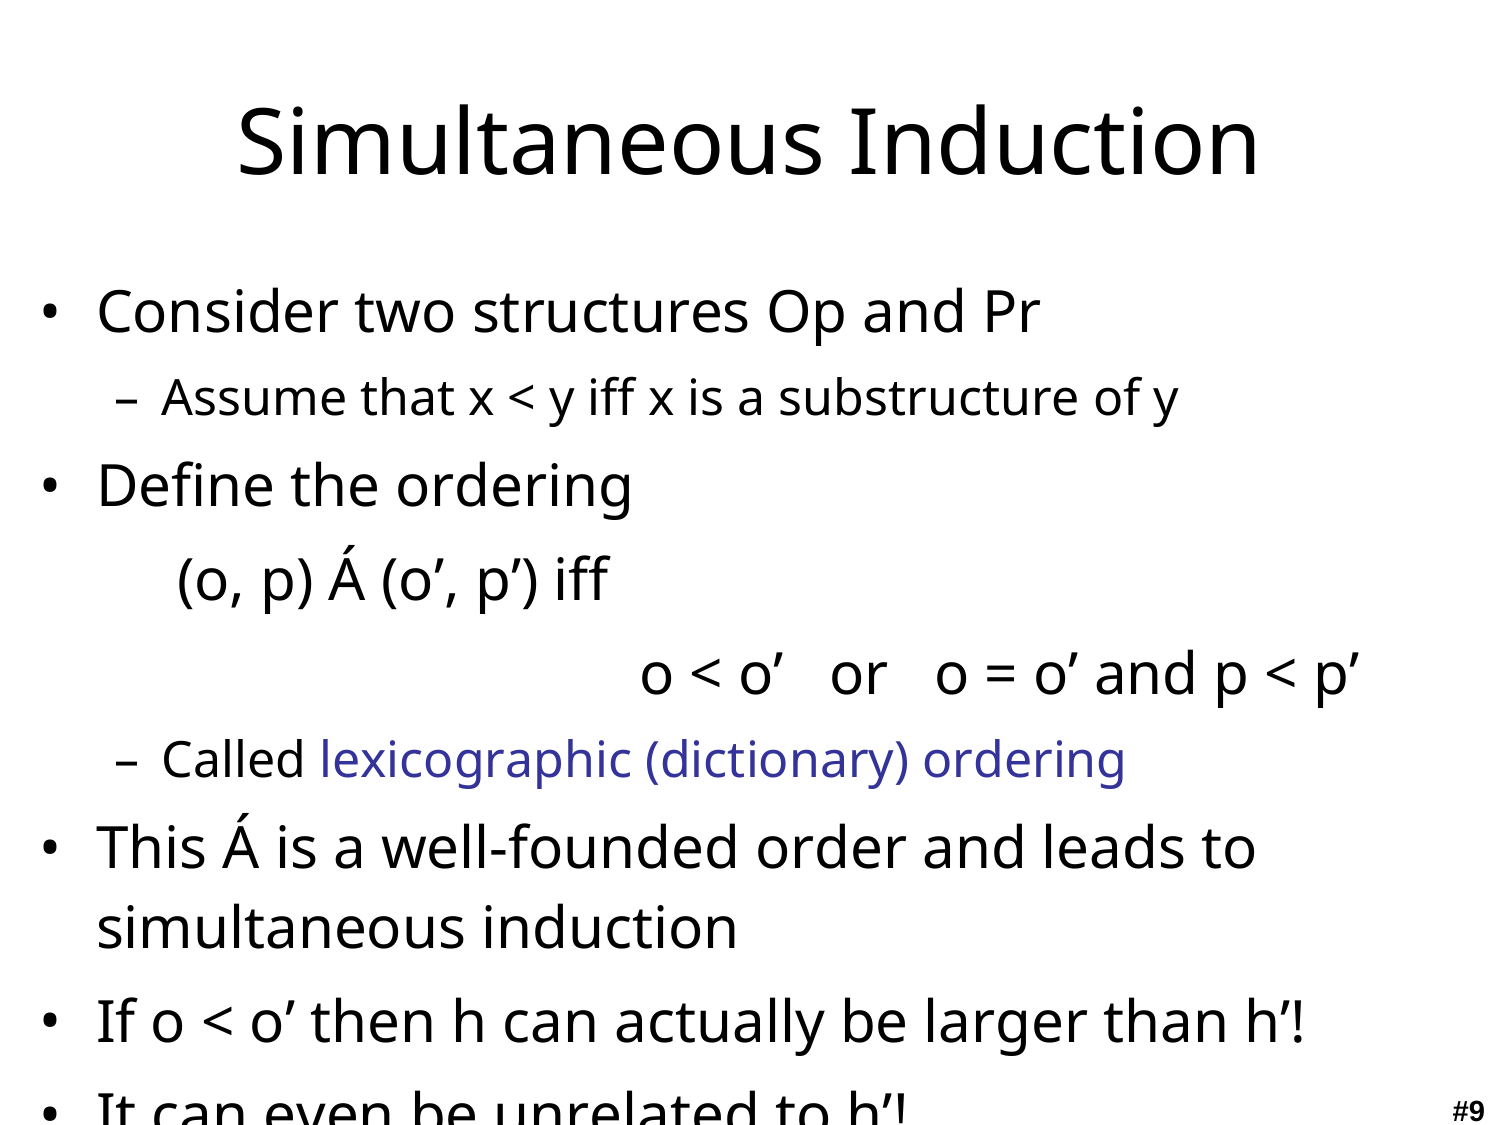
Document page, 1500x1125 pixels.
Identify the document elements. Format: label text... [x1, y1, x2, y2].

title Simultaneous Induction [24, 45, 1476, 233]
list Consider two structures Op and Pr Assume that x < y iff x is a substructure of y Define the ordering (o, p) Á (o’, p’) iff o < o’ or o = o’ and p < p’ Called lexicographic (dictionary) ordering This Á is a well-founded order and leads to simultaneous induction If o < o’ then h can actually be larger than h’! It can even be unrelated to h’! [24, 262, 1476, 1101]
